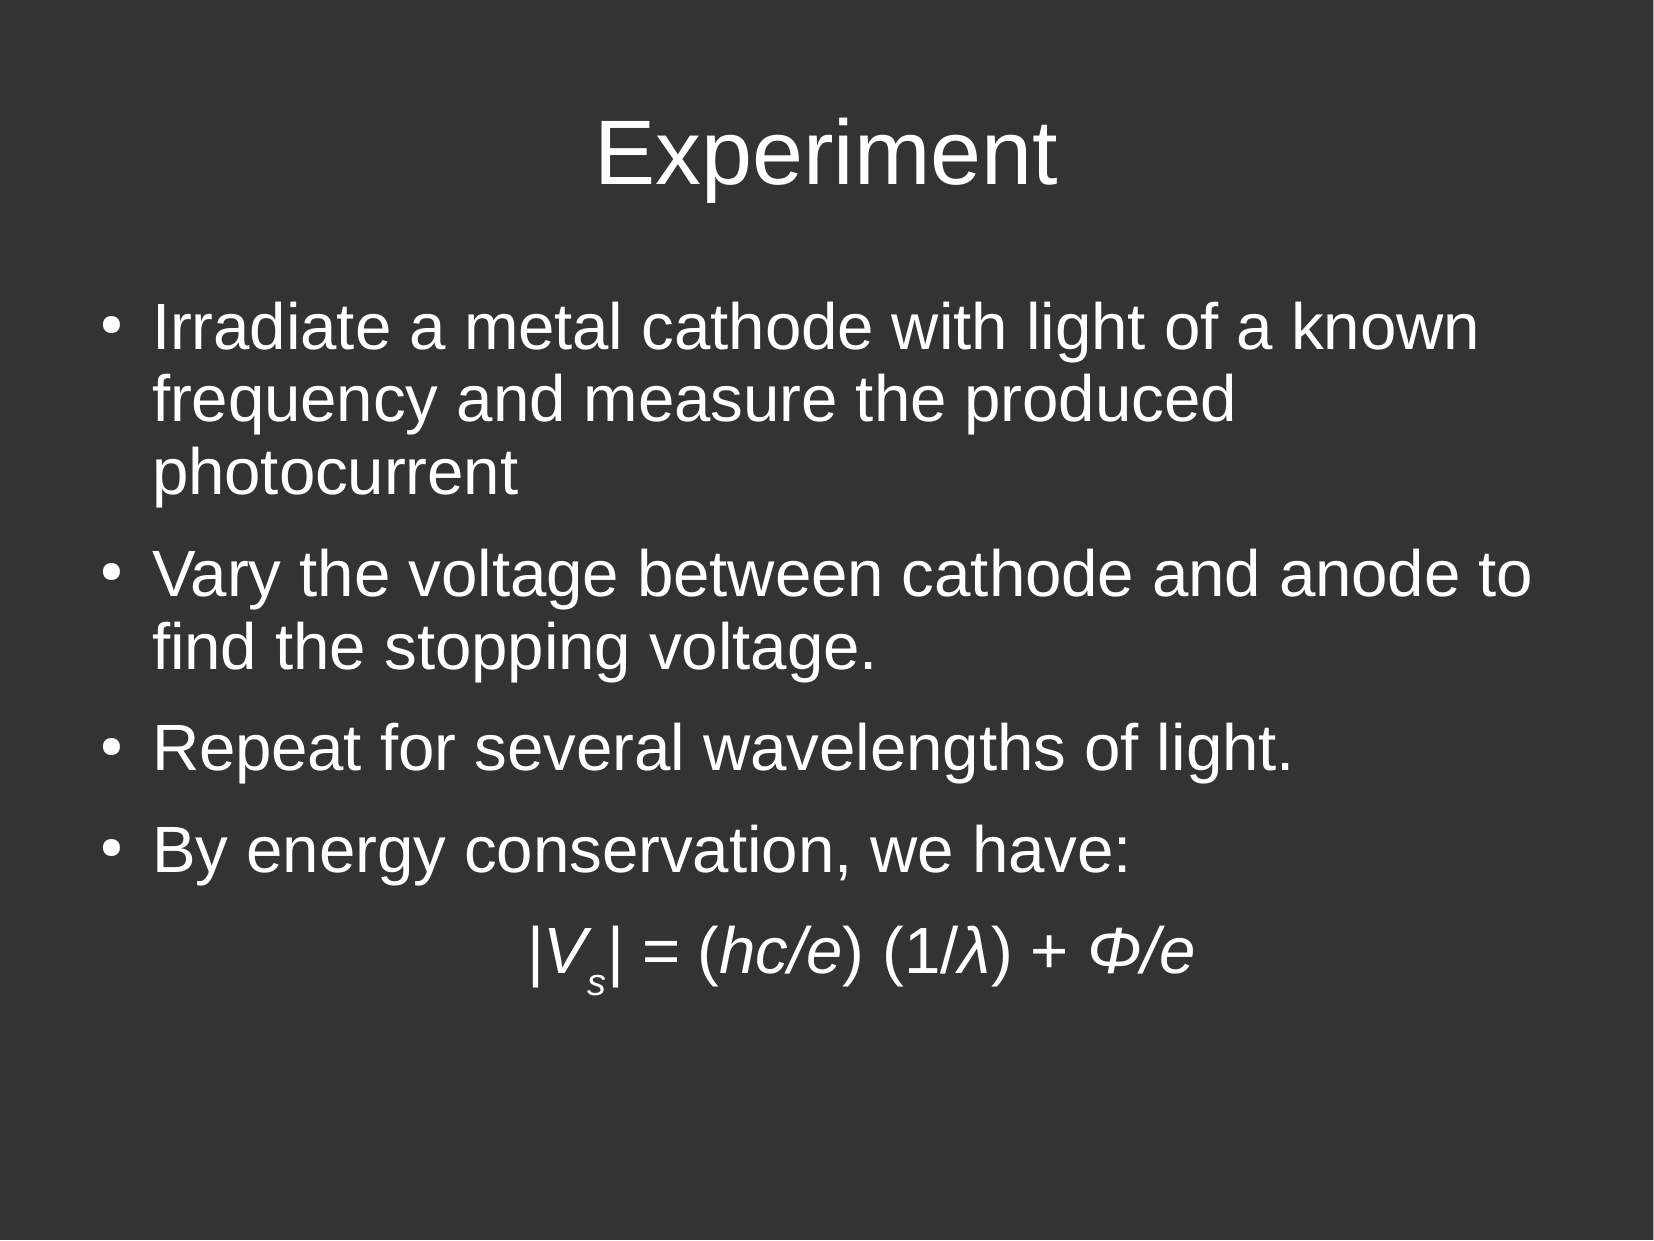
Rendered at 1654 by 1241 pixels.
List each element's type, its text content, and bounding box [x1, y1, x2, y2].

title Experiment [82, 49, 1571, 257]
list Irradiate a metal cathode with light of a known frequency and measure the produced photocurrent Vary the voltage between cathode and anode to find the stopping voltage. Repeat for several wavelengths of light. By energy conservation, we have: |Vs| = (hc/e) (1/λ) + Φ/e [82, 290, 1571, 1010]
